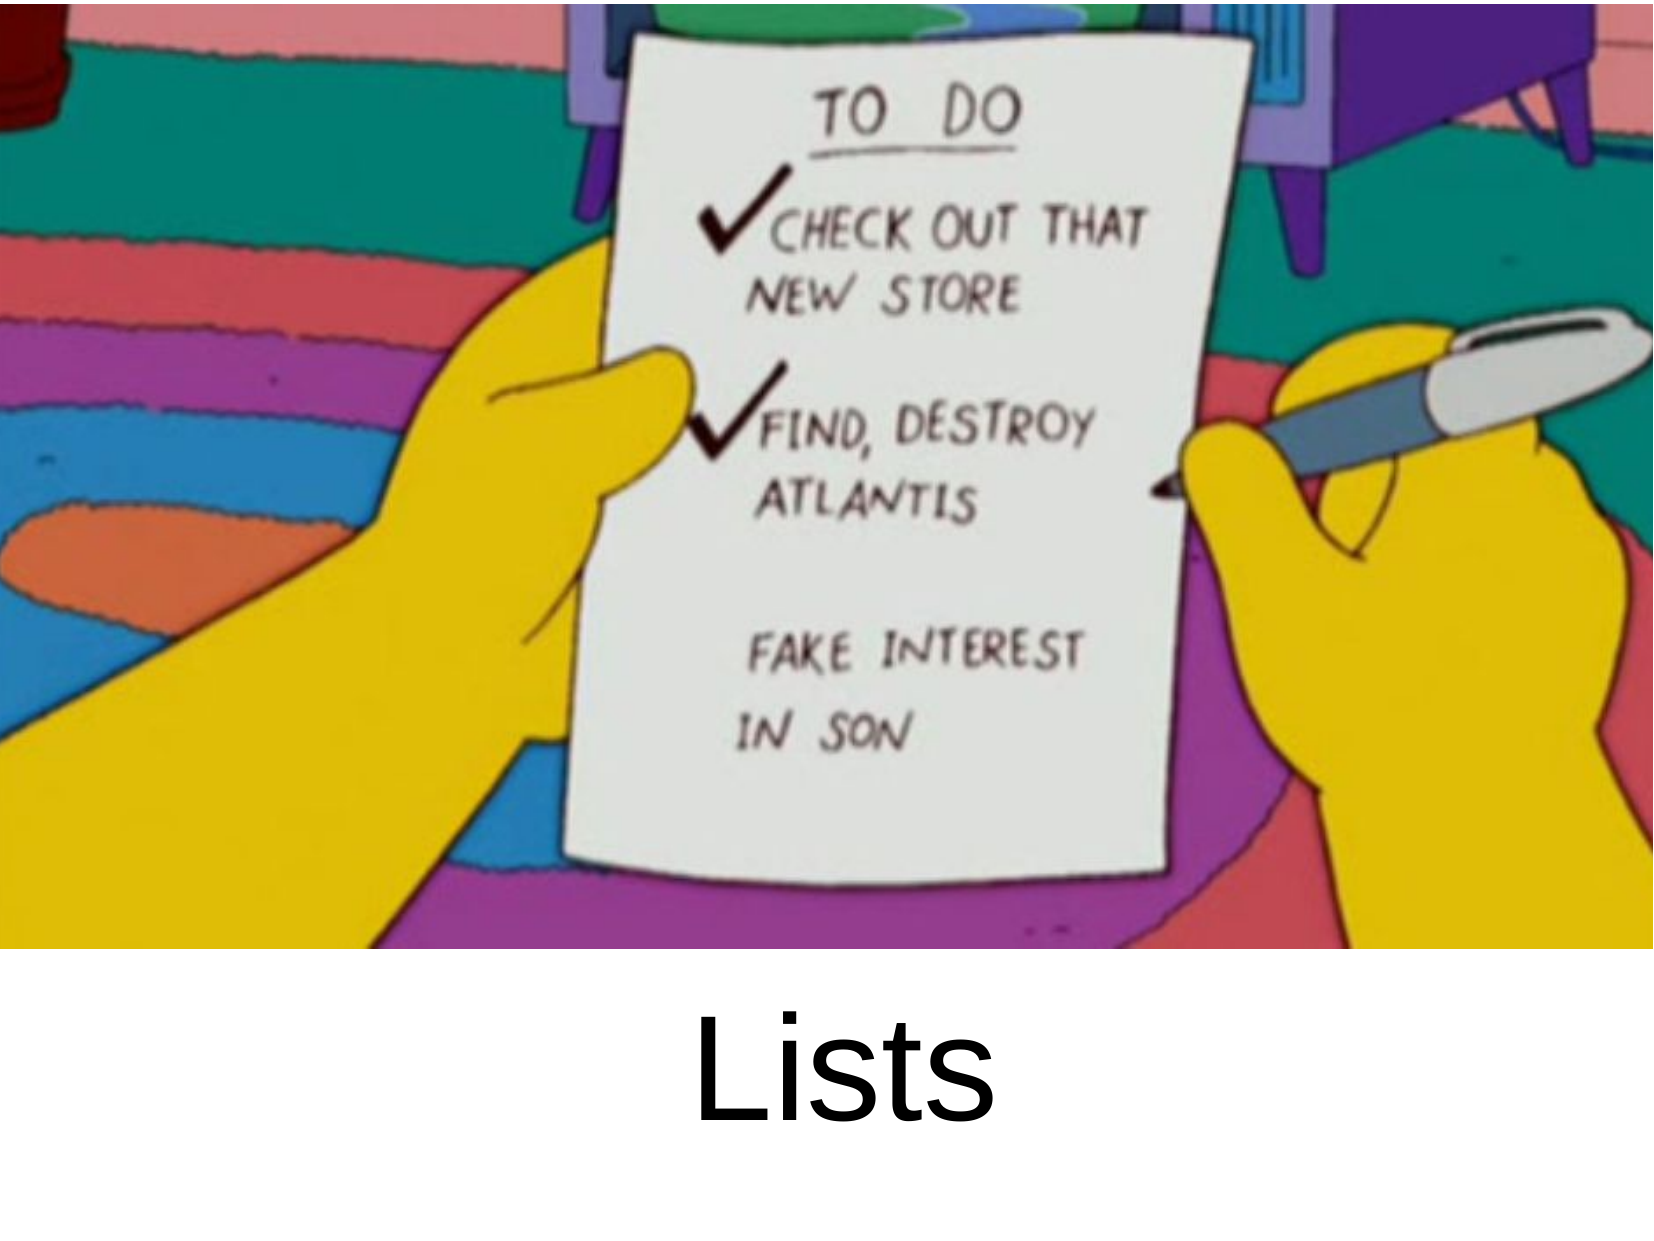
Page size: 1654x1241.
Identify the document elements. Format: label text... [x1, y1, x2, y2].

subtitle Lists [100, 972, 1588, 1164]
picture [0, 4, 1653, 949]
